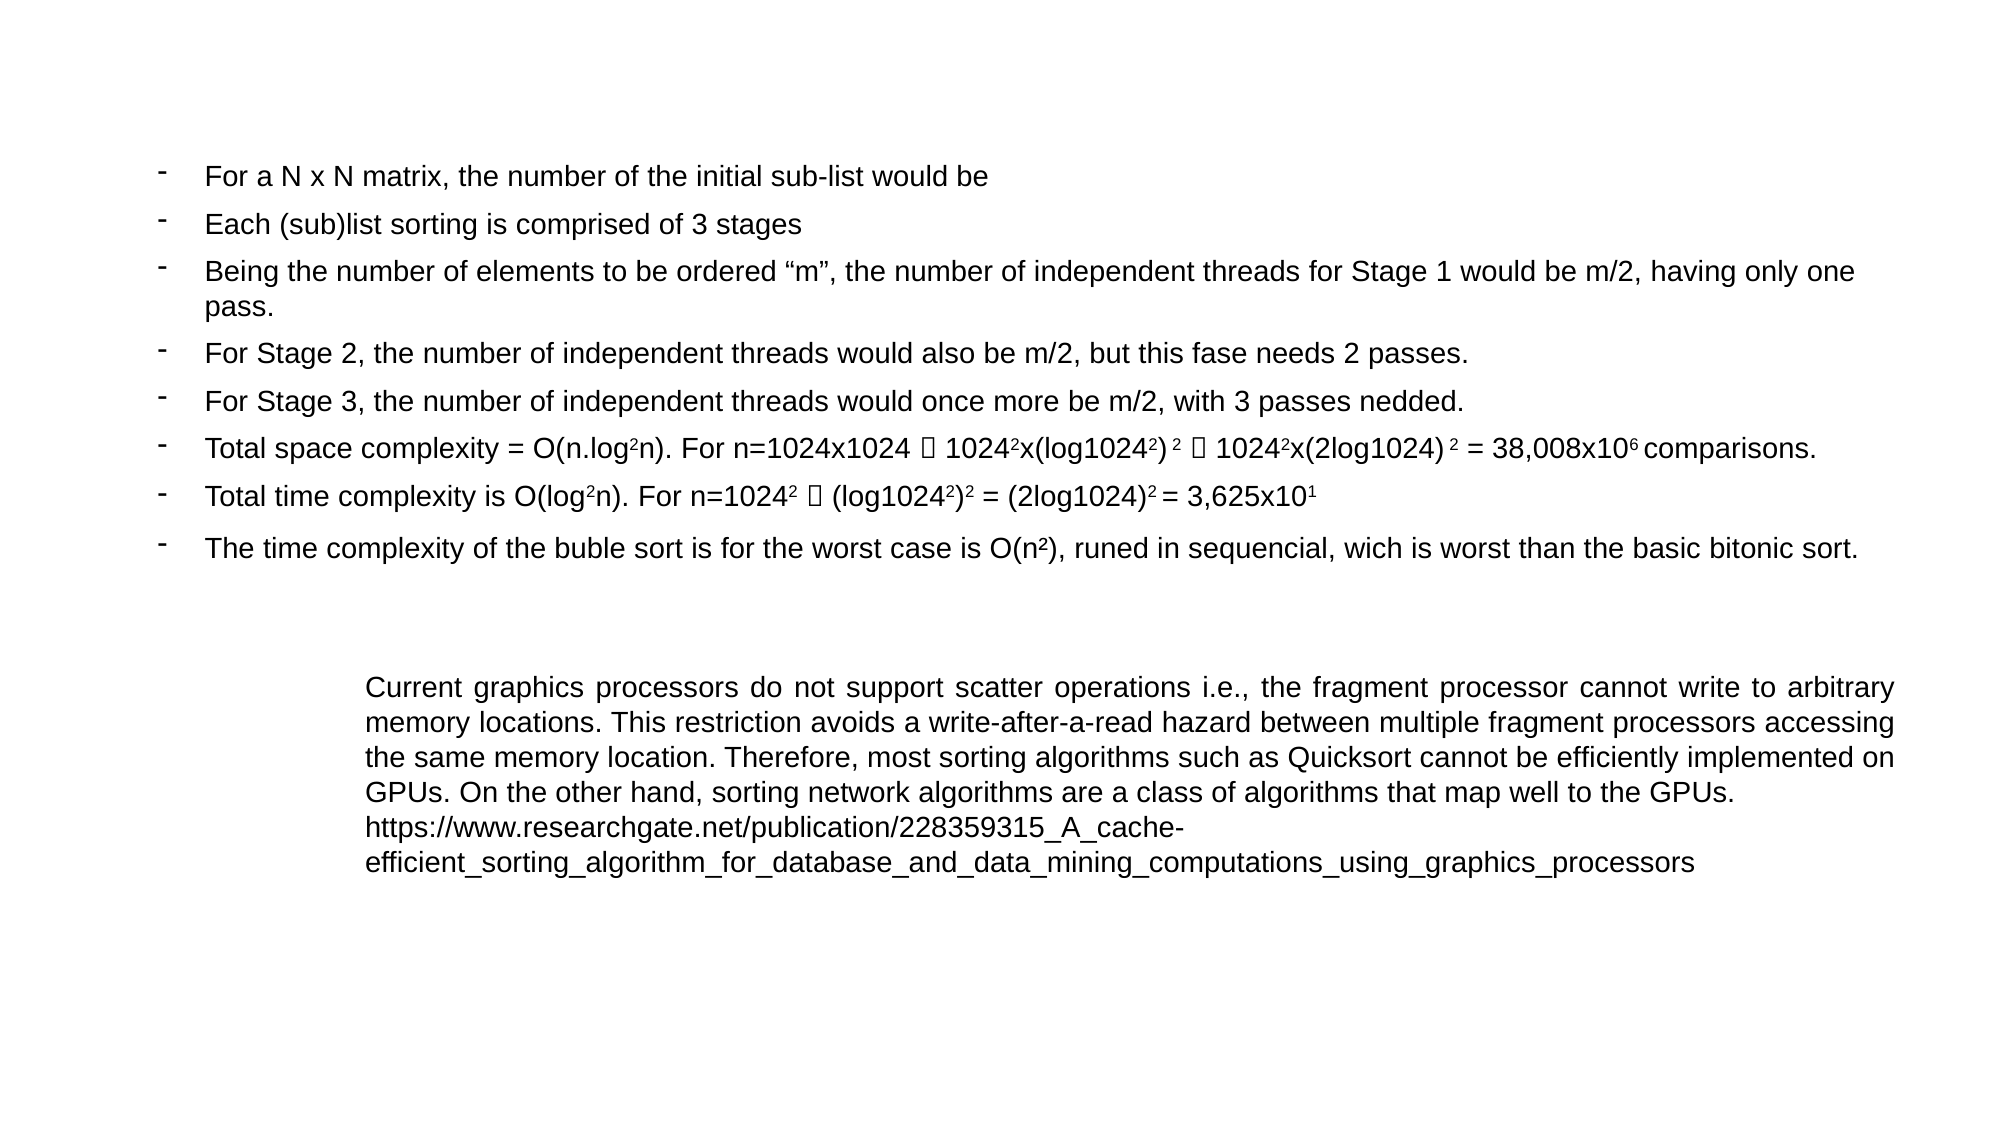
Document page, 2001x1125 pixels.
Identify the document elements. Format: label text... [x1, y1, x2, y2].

text_box Current graphics processors do not support scatter operations i.e., the fragment processor cannot write to arbitrary memory locations. This restriction avoids a write-after-a-read hazard between multiple fragment processors accessing the same memory location. Therefore, most sorting algorithms such as Quicksort cannot be efﬁciently implemented on GPUs. On the other hand, sorting network algorithms are a class of algorithms that map well to the GPUs. https://www.researchgate.net/publication/228359315_A_cache-efficient_sorting_algorithm_for_database_and_data_mining_computations_using_graphics_processors [350, 660, 1912, 886]
text_box For a N x N matrix, the number of the initial sub-list would be Each (sub)list sorting is comprised of 3 stages Being the number of elements to be ordered “m”, the number of independent threads for Stage 1 would be m/2, having only one pass. For Stage 2, the number of independent threads would also be m/2, but this fase needs 2 passes. For Stage 3, the number of independent threads would once more be m/2, with 3 passes nedded. Total space complexity = O(n.log2n). For n=1024x1024  10242x(log10242) 2  10242x(2log1024) 2 = 38,008x106 comparisons. Total time complexity is O(log2n). For n=10242  (log10242)2 = (2log1024)2 = 3,625x101 The time complexity of the buble sort is for the worst case is O(n²), runed in sequencial, wich is worst than the basic bitonic sort. [142, 150, 1912, 620]
